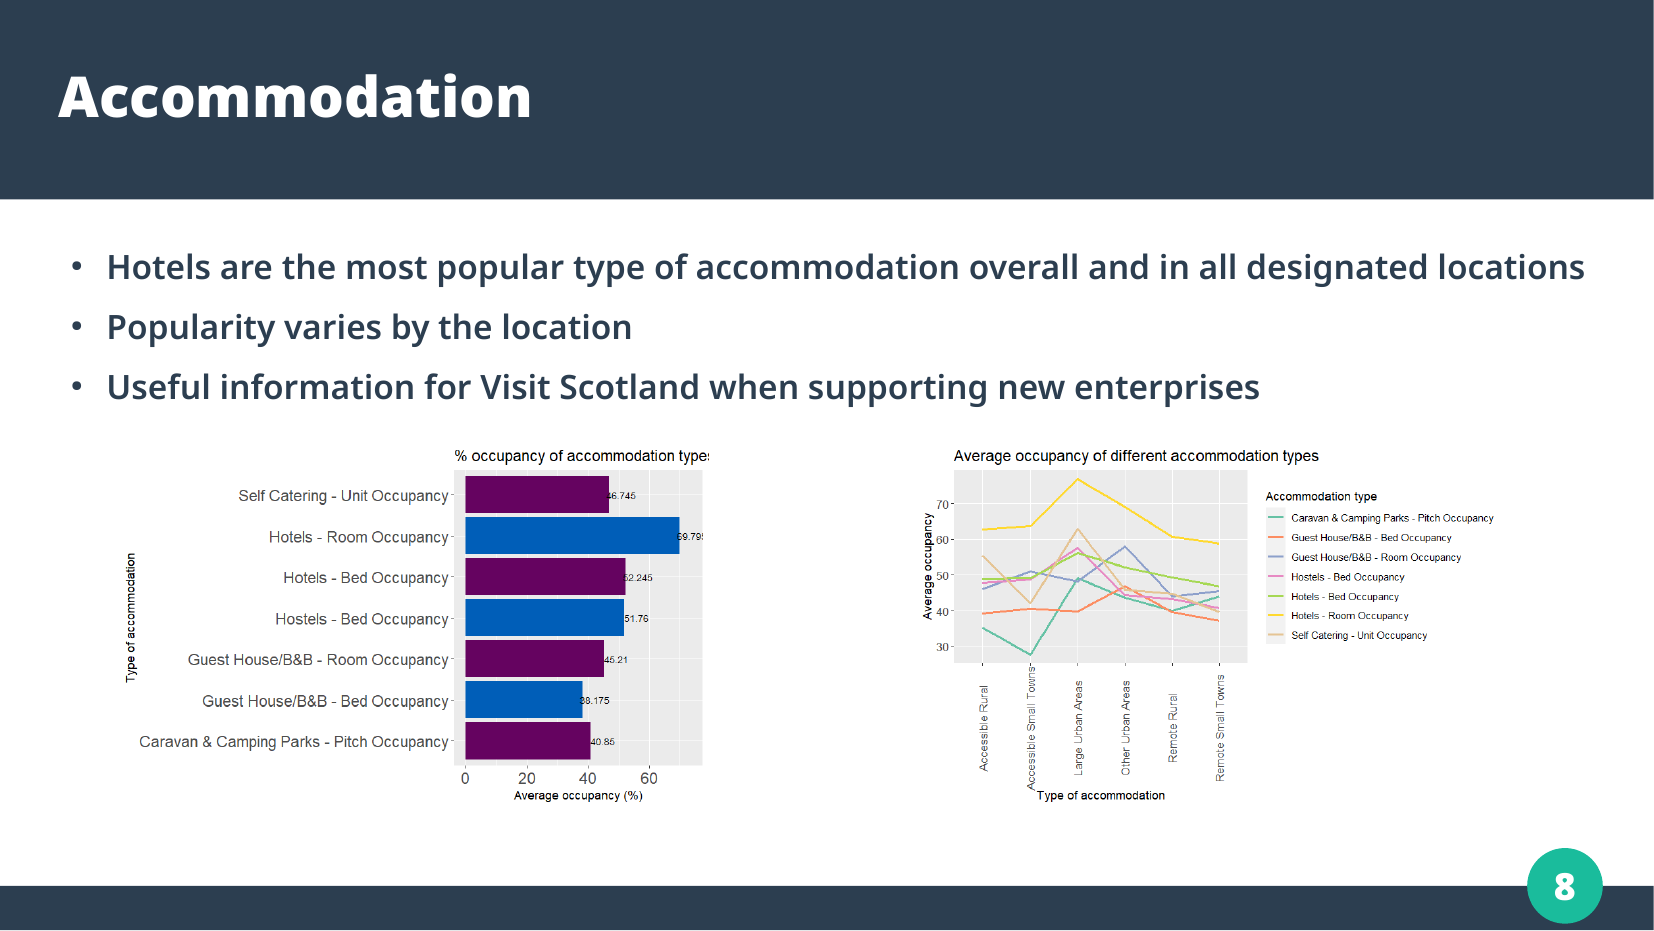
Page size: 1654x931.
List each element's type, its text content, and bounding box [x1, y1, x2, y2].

picture [118, 442, 709, 808]
title Accommodation [59, 37, 1595, 155]
list Hotels are the most popular type of accommodation overall and in all designated locations Popularity varies by the location Useful information for Visit Scotland when supporting new enterprises [59, 243, 1595, 443]
picture [915, 442, 1506, 808]
